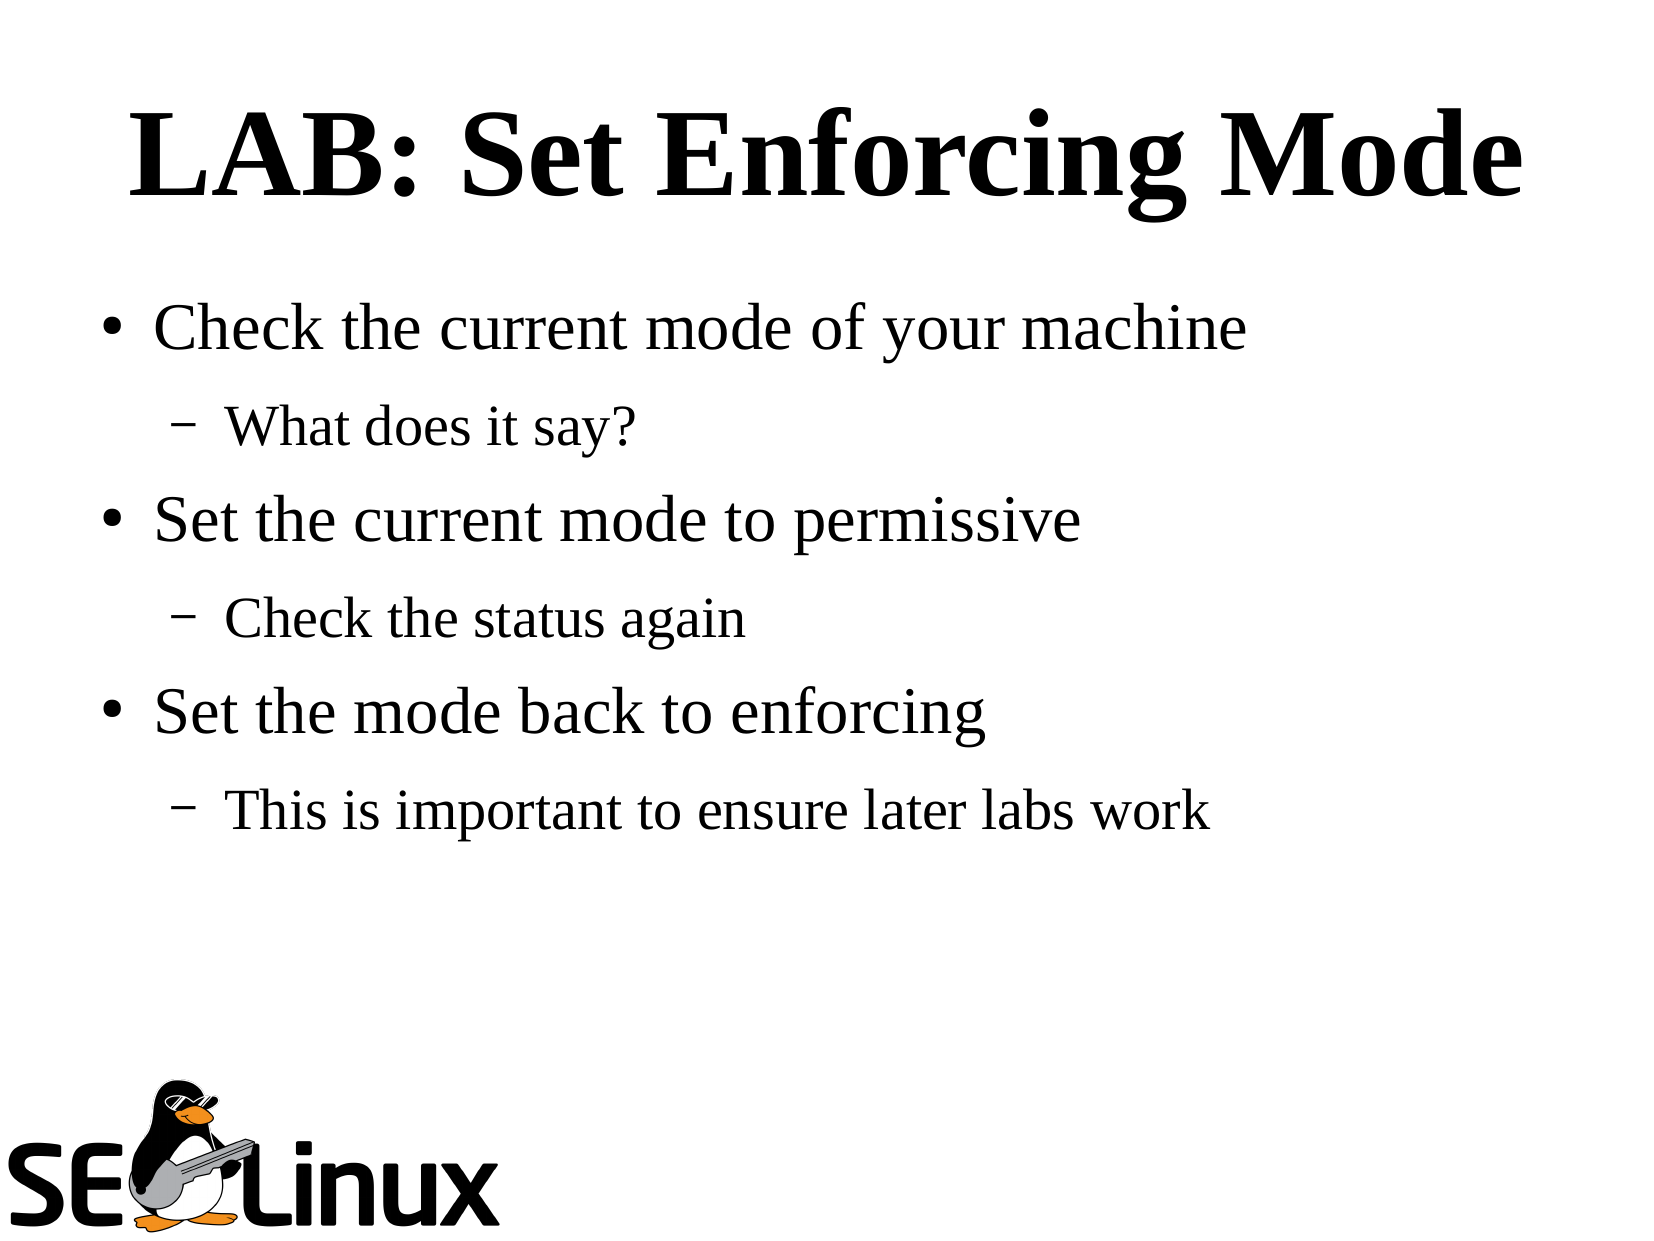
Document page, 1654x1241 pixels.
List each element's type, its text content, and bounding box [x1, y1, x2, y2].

picture [0, 919, 526, 1241]
title LAB: Set Enforcing Mode [82, 49, 1571, 257]
list Check the current mode of your machine What does it say? Set the current mode to permissive Check the status again Set the mode back to enforcing This is important to ensure later labs work [82, 290, 1571, 1010]
